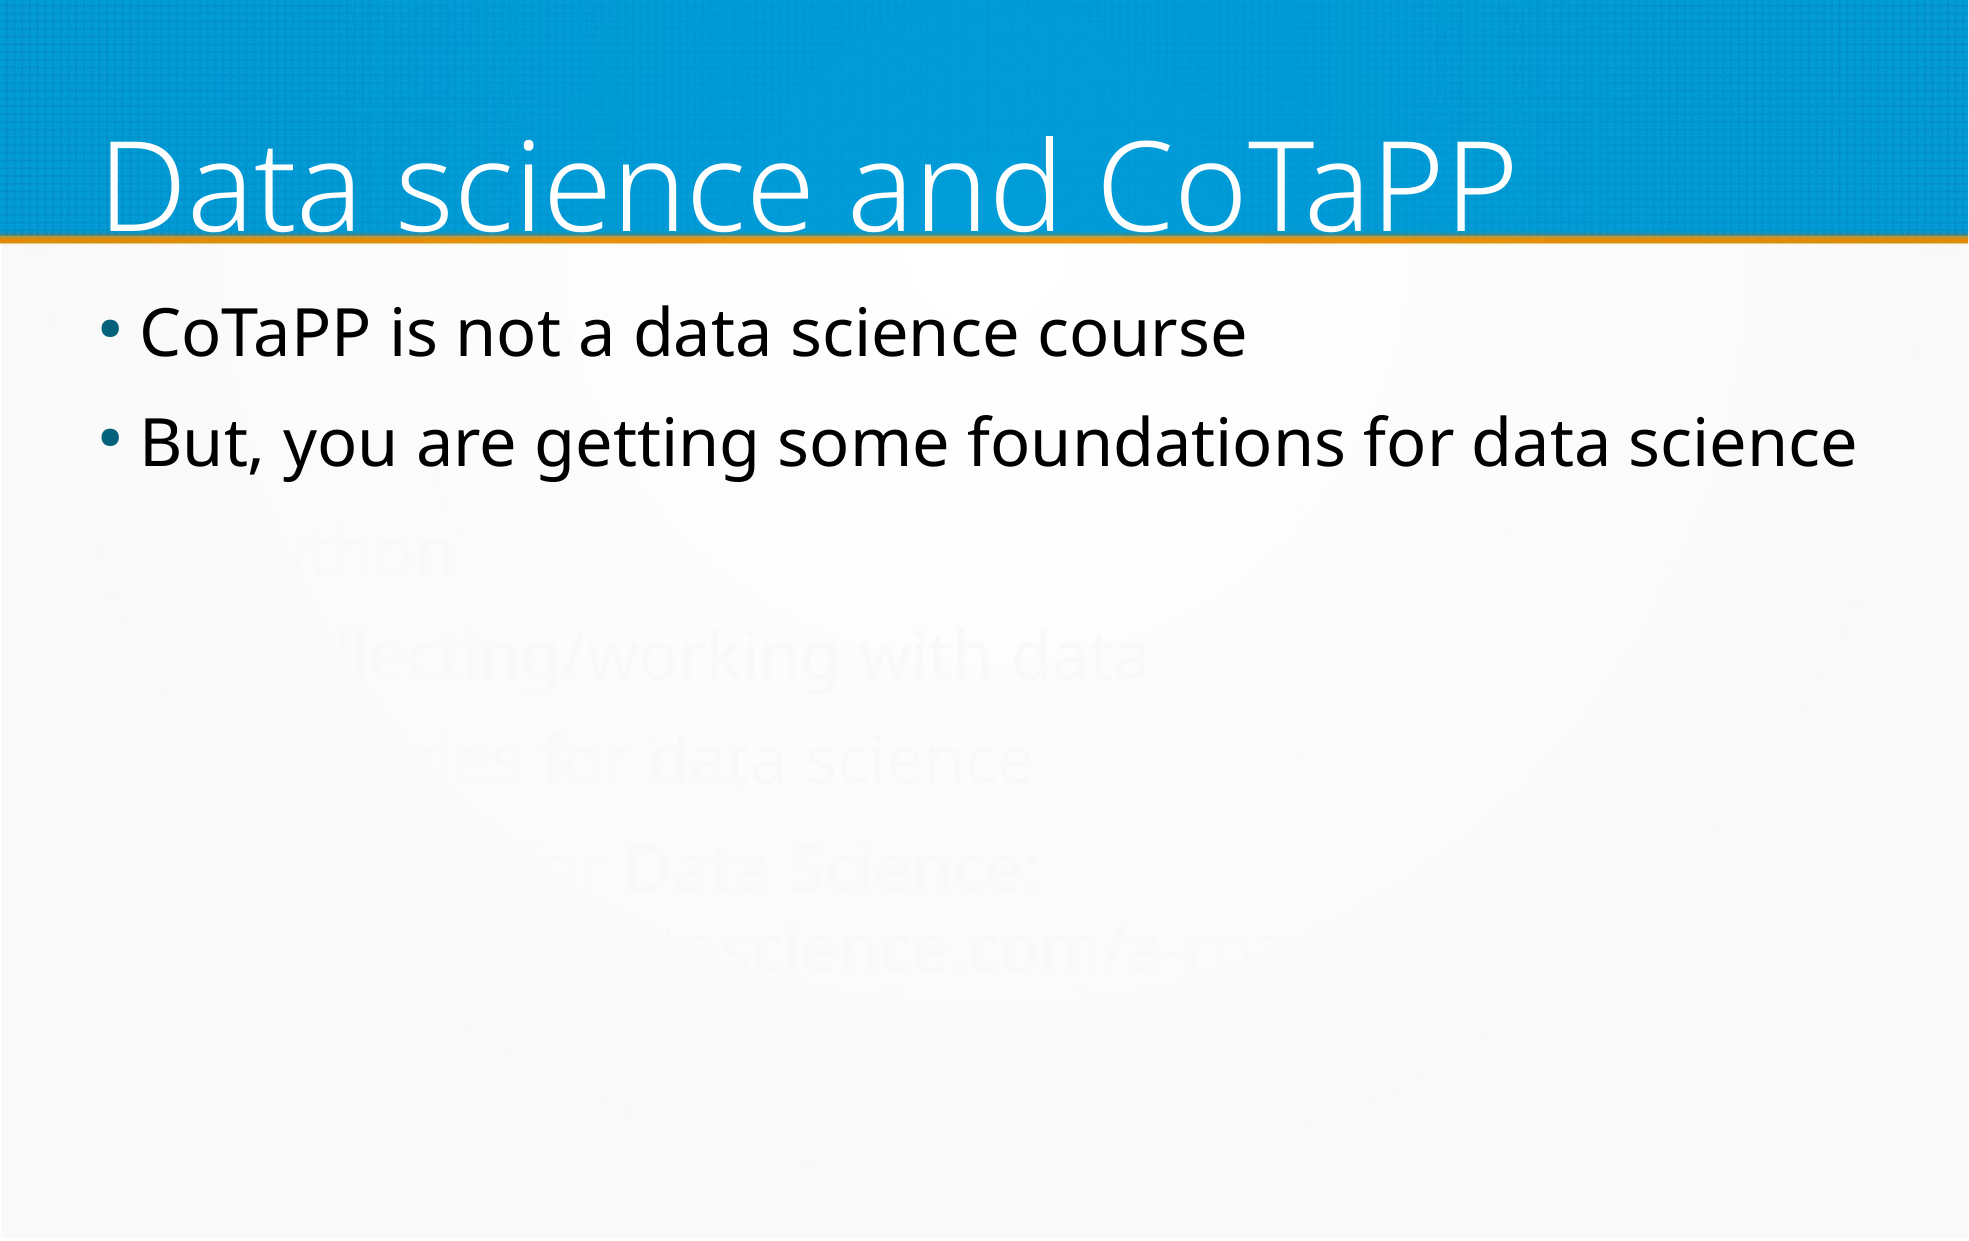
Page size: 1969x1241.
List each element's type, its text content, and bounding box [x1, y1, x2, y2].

picture [0, 233, 1969, 1241]
title Data science and CoTaPP [98, 49, 1870, 257]
list CoTaPP is not a data science course But, you are getting some foundations for data science Python Collecting/working with data Libraries for data science A Road Map for Data Science: https://towardsdatascience.com/a-road-map-for-data-science-d1977504a72b [98, 290, 1870, 1156]
